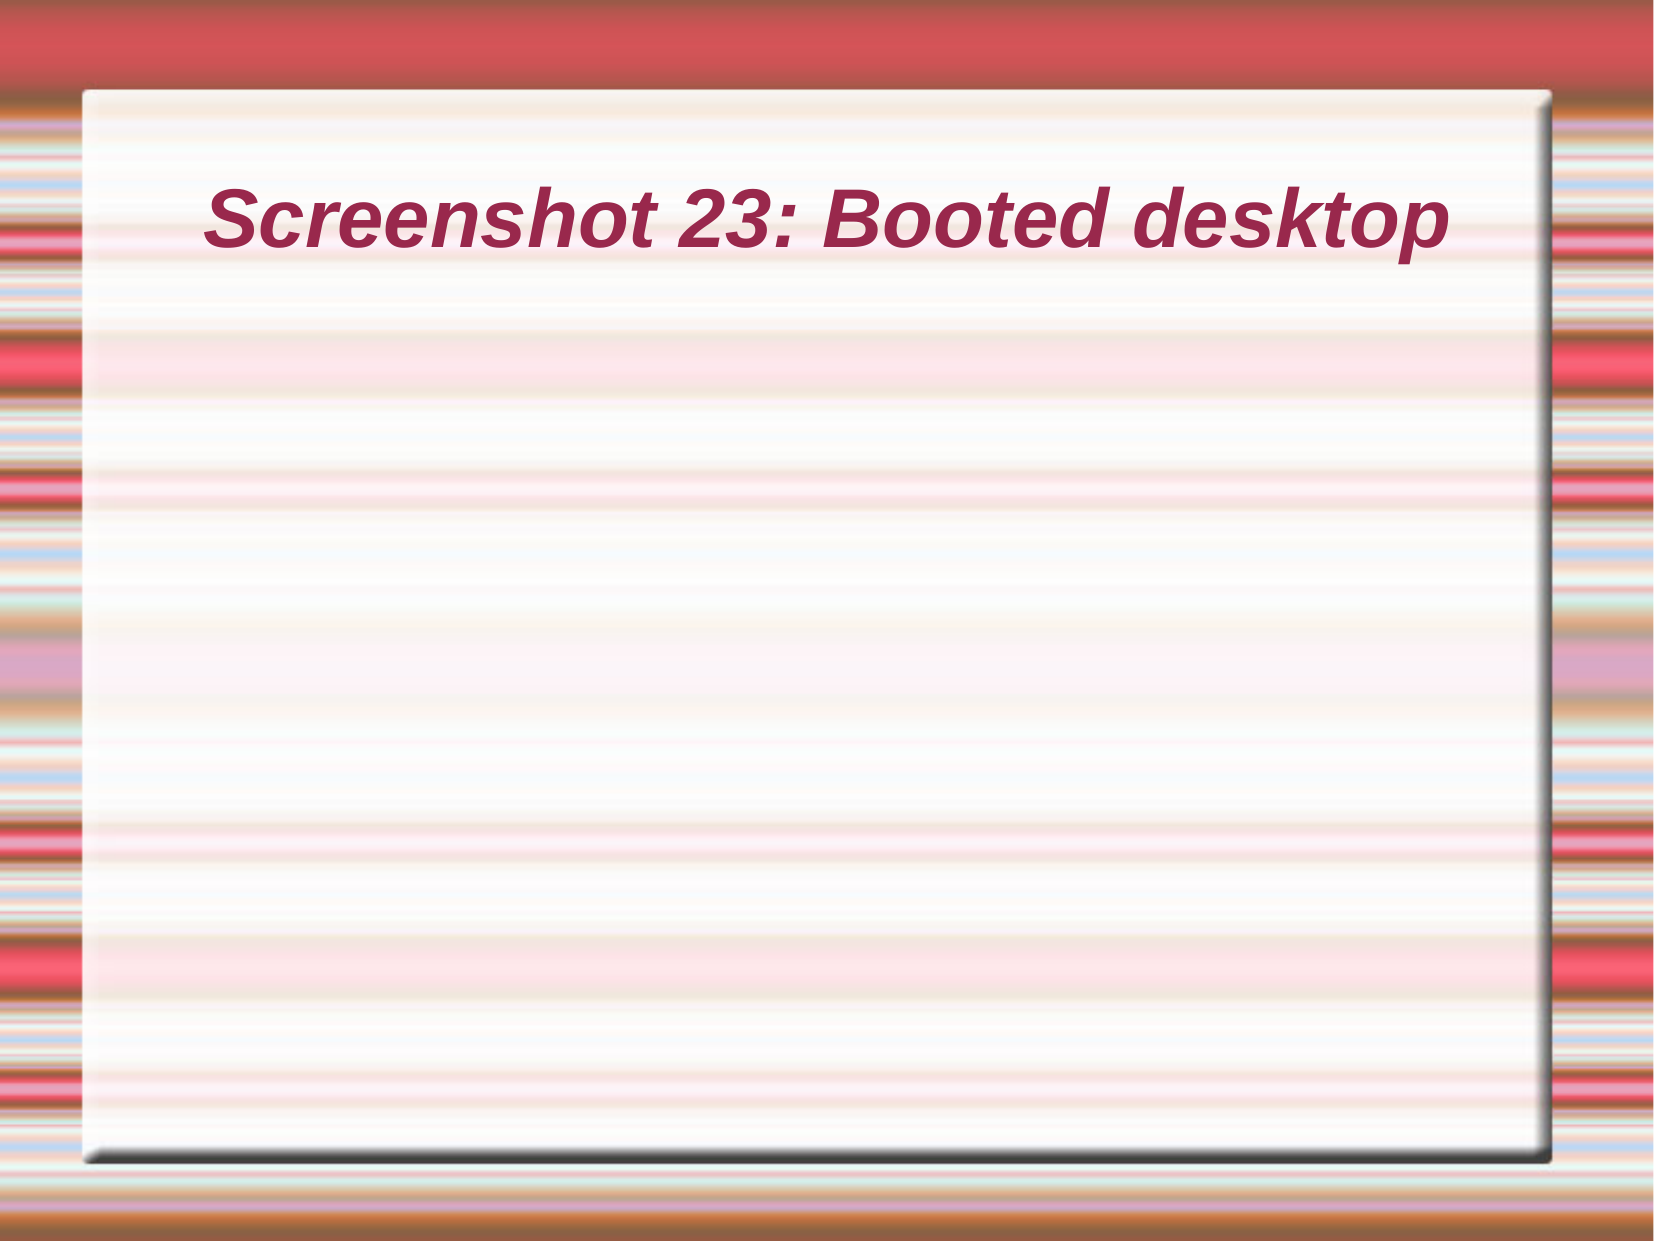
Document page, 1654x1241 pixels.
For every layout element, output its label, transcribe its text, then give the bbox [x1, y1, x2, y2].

picture [0, 0, 1654, 1241]
title Screenshot 23: Booted desktop [121, 114, 1534, 322]
